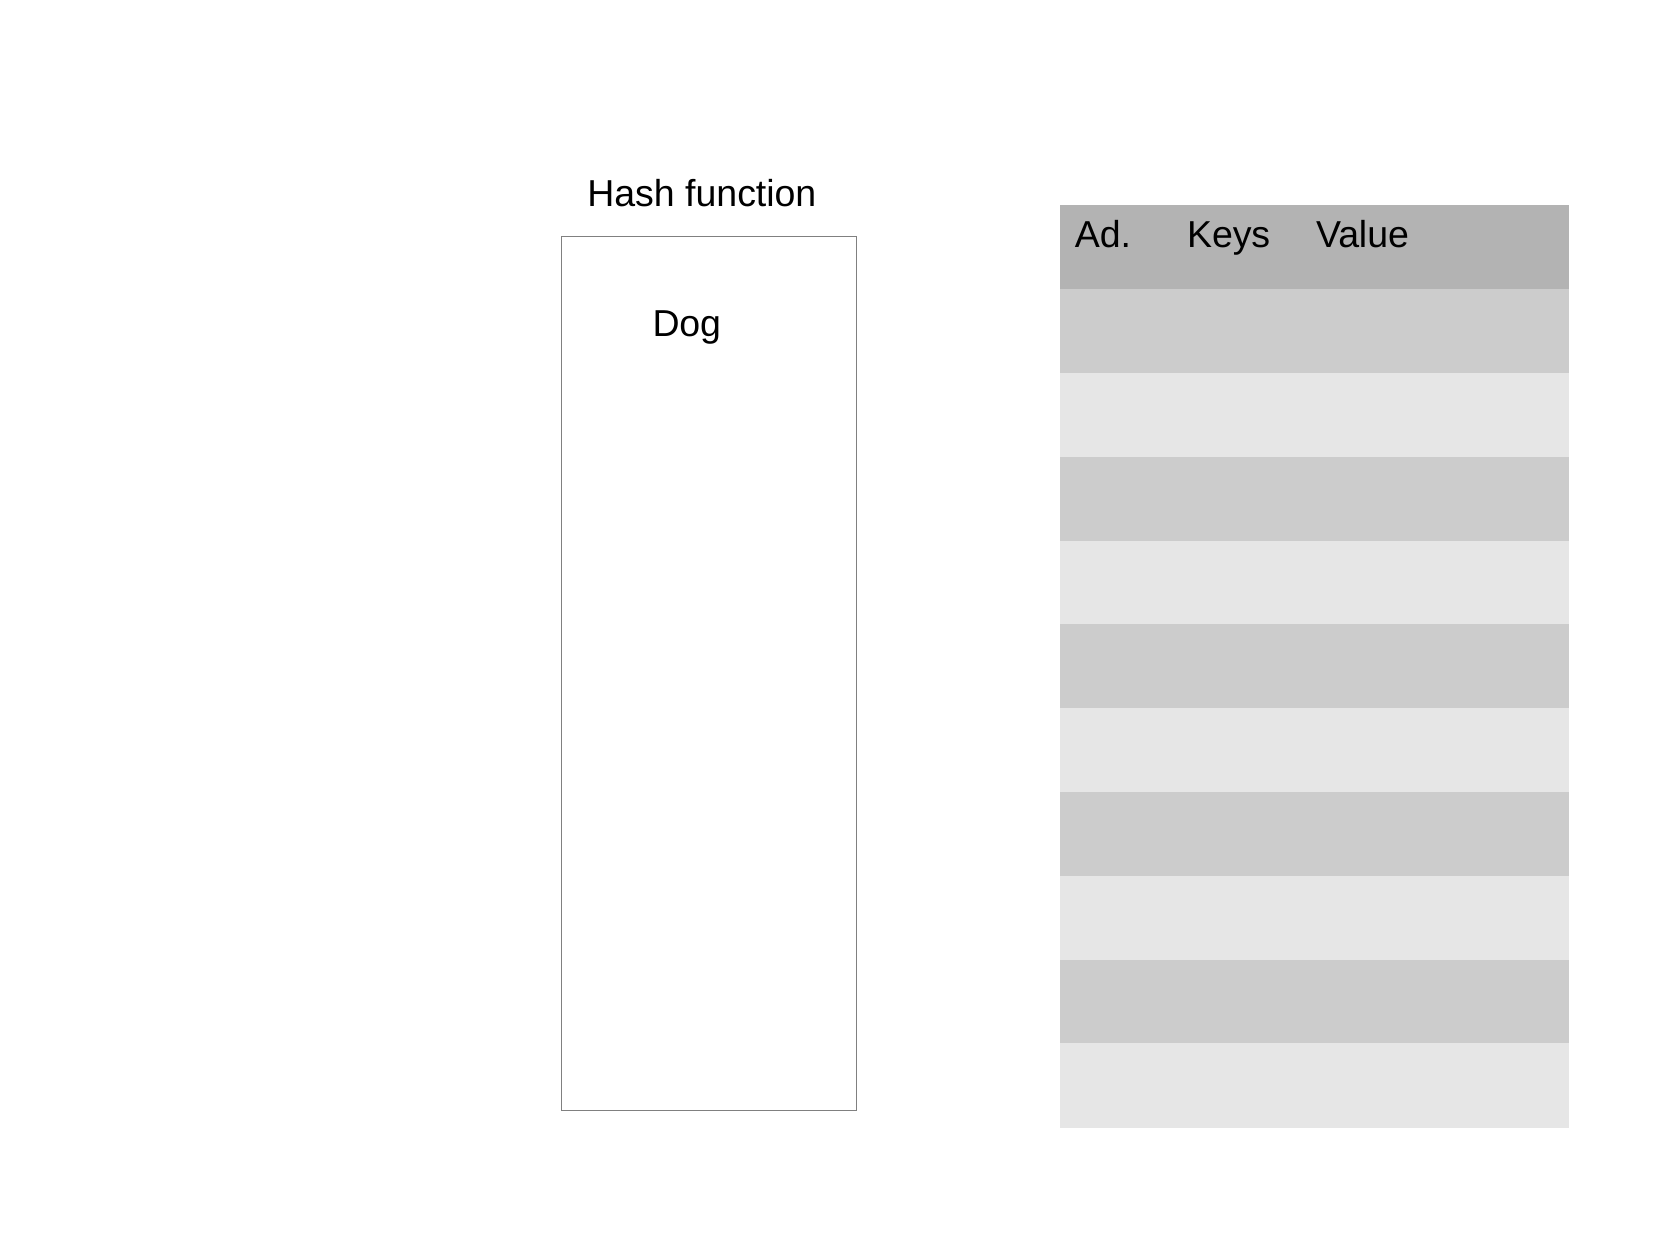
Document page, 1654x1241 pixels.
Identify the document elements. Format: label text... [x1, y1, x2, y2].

table_cell [1060, 541, 1172, 624]
table_header Ad. [1060, 205, 1172, 289]
table_cell [1301, 960, 1569, 1043]
table_cell [1301, 876, 1569, 960]
table_cell [1172, 876, 1301, 960]
table_cell [1301, 1043, 1569, 1128]
table_cell [1060, 792, 1172, 876]
table_cell [1060, 1043, 1172, 1128]
table_cell [1172, 624, 1301, 708]
table_cell [1060, 960, 1172, 1043]
text_box Dog [637, 295, 768, 395]
table_cell [1172, 960, 1301, 1043]
table_header Keys [1172, 205, 1301, 289]
table_cell [1172, 792, 1301, 876]
table_cell [1060, 457, 1172, 541]
table_cell [1060, 373, 1172, 457]
table_cell [1060, 708, 1172, 792]
table_cell [1301, 624, 1569, 708]
table_cell [1172, 289, 1301, 373]
table_cell [1301, 457, 1569, 541]
table_cell [1301, 708, 1569, 792]
table_cell [1172, 457, 1301, 541]
text_box [561, 236, 857, 1111]
table_cell [1301, 541, 1569, 624]
table_cell [1060, 289, 1172, 373]
table_cell [1060, 624, 1172, 708]
table_header Value [1301, 205, 1569, 289]
table_cell [1301, 792, 1569, 876]
table_cell [1172, 1043, 1301, 1128]
table_cell [1301, 373, 1569, 457]
text_box Hash function [572, 165, 845, 223]
table_cell [1172, 541, 1301, 624]
table_cell [1172, 373, 1301, 457]
table_cell [1301, 289, 1569, 373]
table_cell [1172, 708, 1301, 792]
table_cell [1060, 876, 1172, 960]
